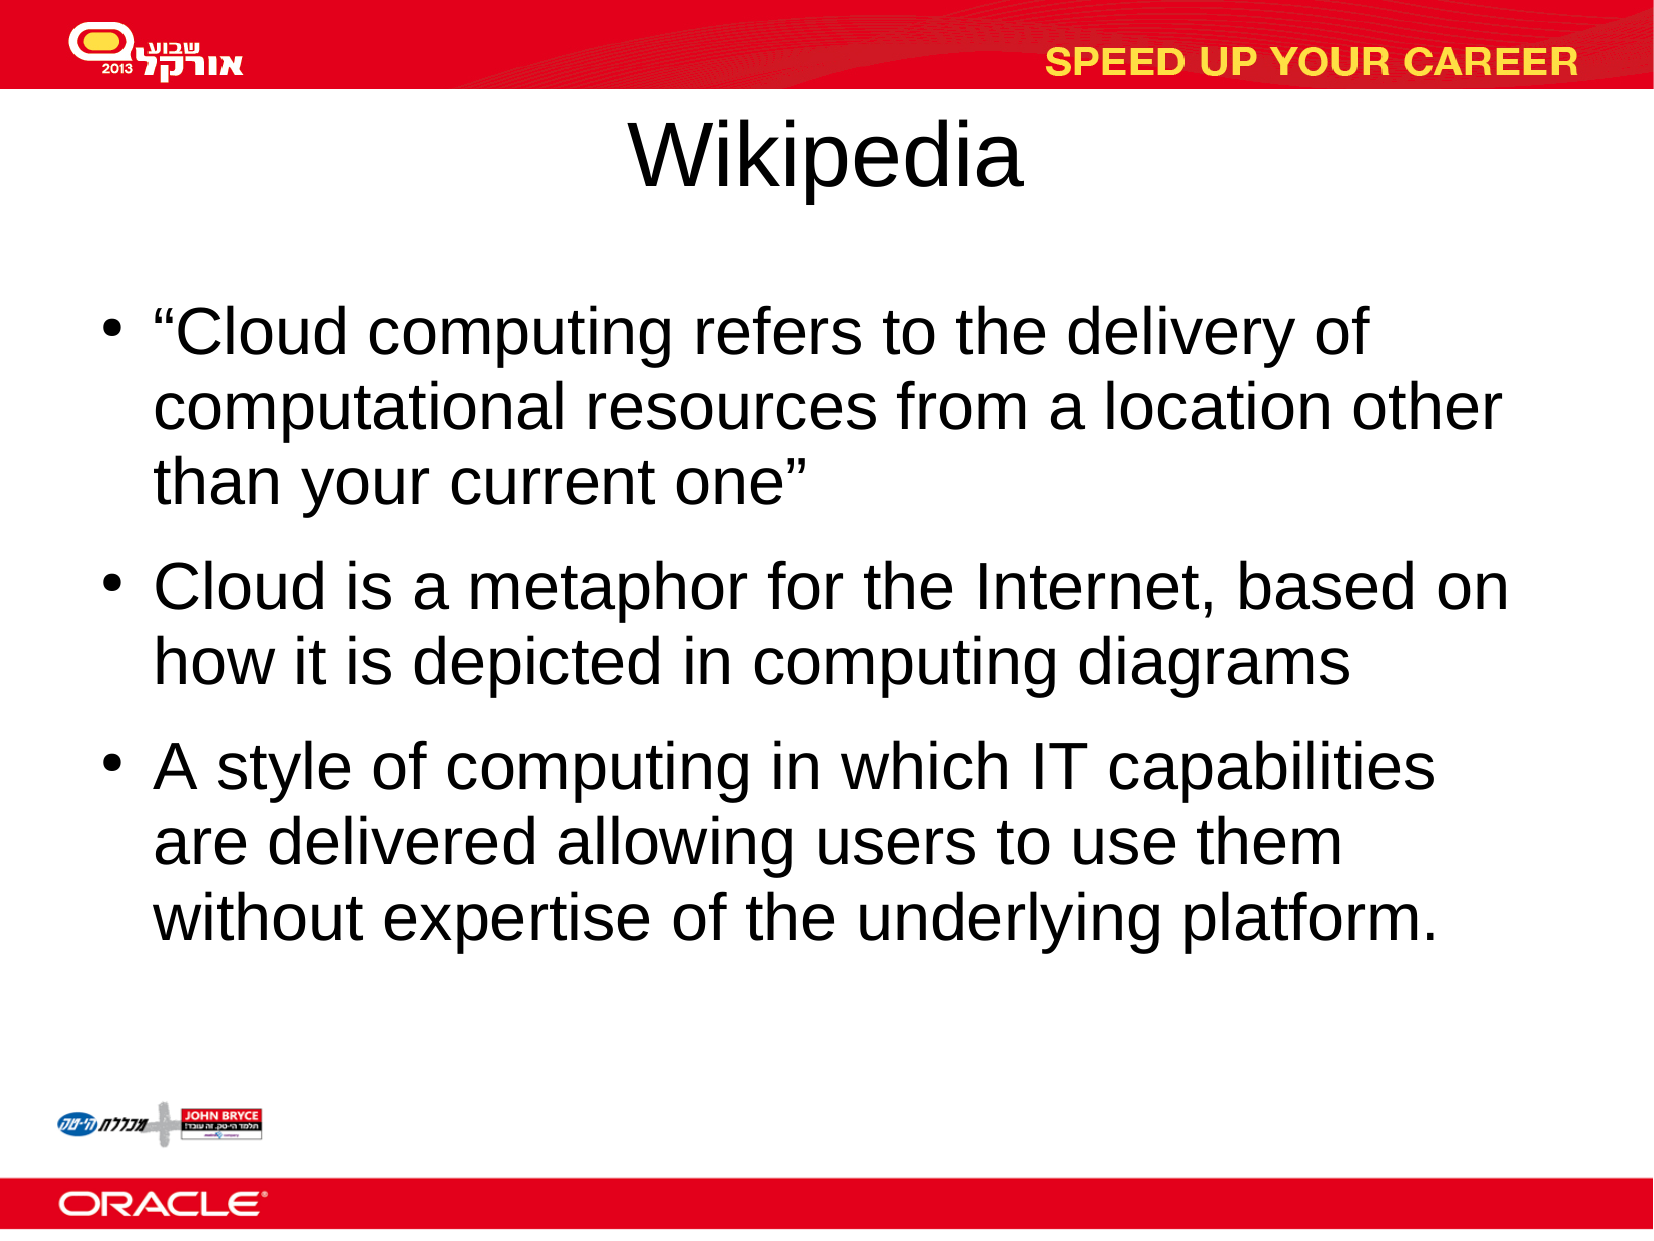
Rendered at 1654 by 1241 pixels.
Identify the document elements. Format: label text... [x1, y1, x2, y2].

picture [0, 0, 1654, 89]
picture [0, 1087, 1653, 1240]
list “Cloud computing refers to the delivery of computational resources from a location other than your current one” Cloud is a metaphor for the Internet, based on how it is depicted in computing diagrams A style of computing in which IT capabilities are delivered allowing users to use them without expertise of the underlying platform. [82, 290, 1538, 1010]
title Wikipedia [82, 49, 1571, 257]
